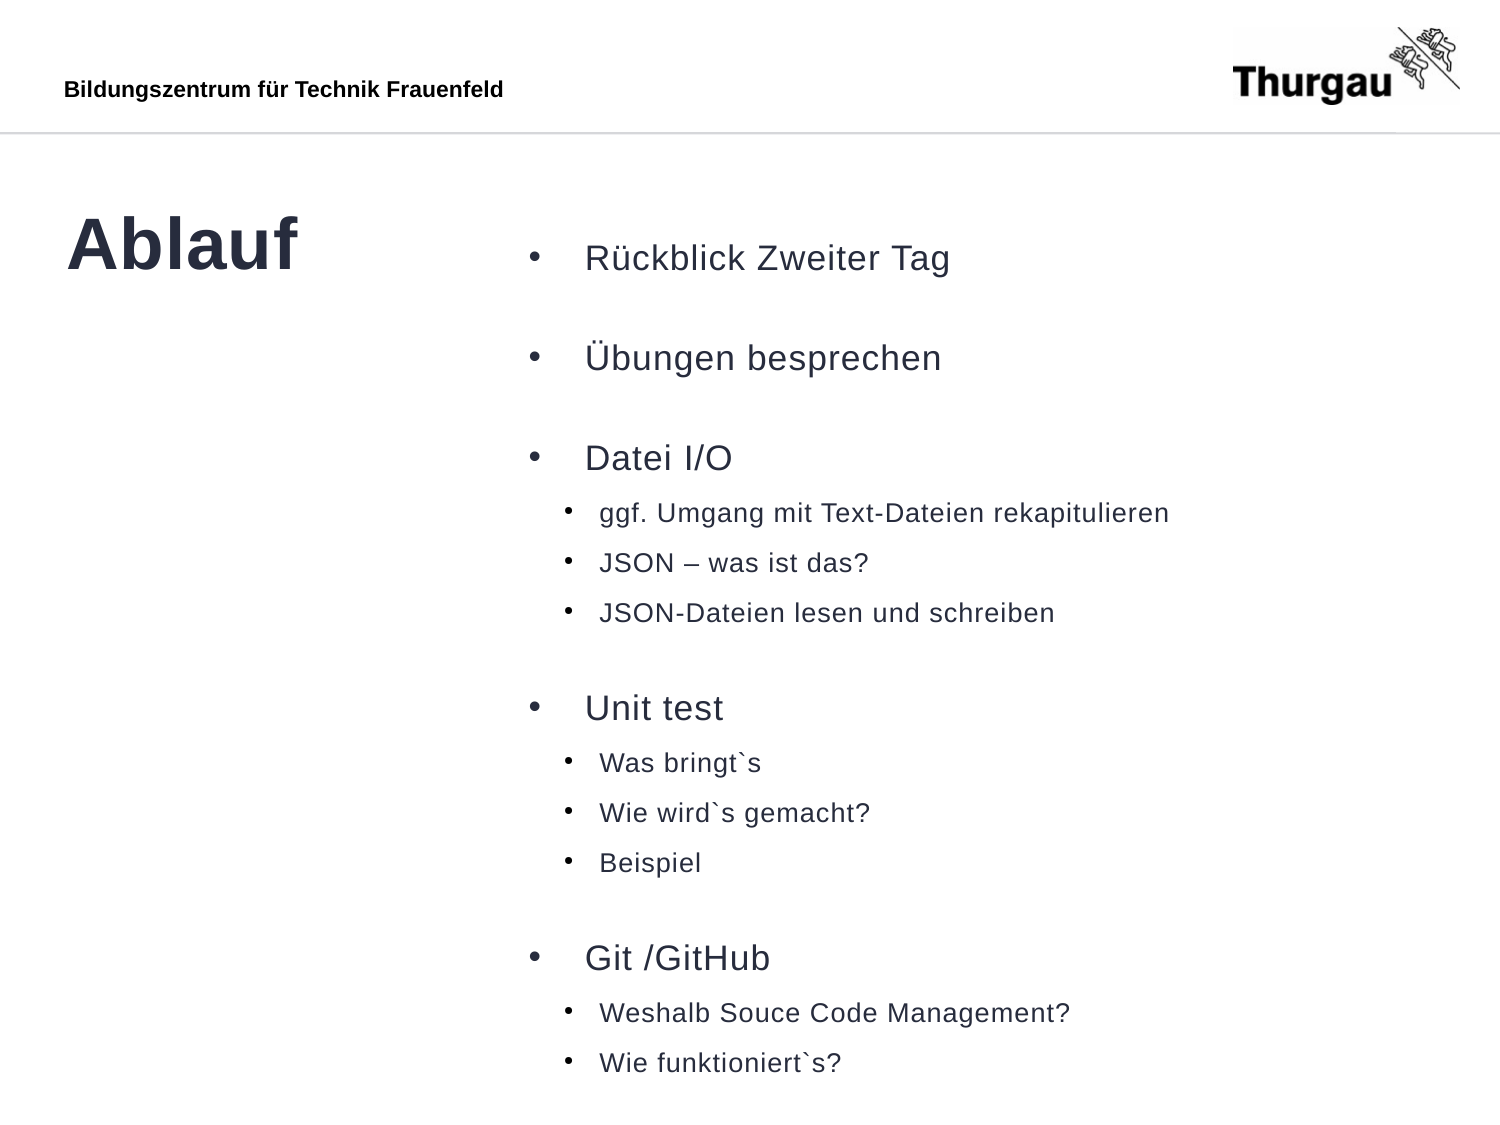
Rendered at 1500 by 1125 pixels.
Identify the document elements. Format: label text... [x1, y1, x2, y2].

text_box Ablauf [51, 208, 422, 587]
text_box Bildungszentrum für Technik Frauenfeld [48, 65, 667, 115]
picture [1233, 27, 1460, 105]
text_box Rückblick Zweiter Tag Übungen besprechen Datei I/O ggf. Umgang mit Text-Dateien rekapitulieren JSON – was ist das? JSON-Dateien lesen und schreiben Unit test Was bringt`s Wie wird`s gemacht? Beispiel Git /GitHub Weshalb Souce Code Management? Wie funktioniert`s? [513, 219, 1435, 1042]
